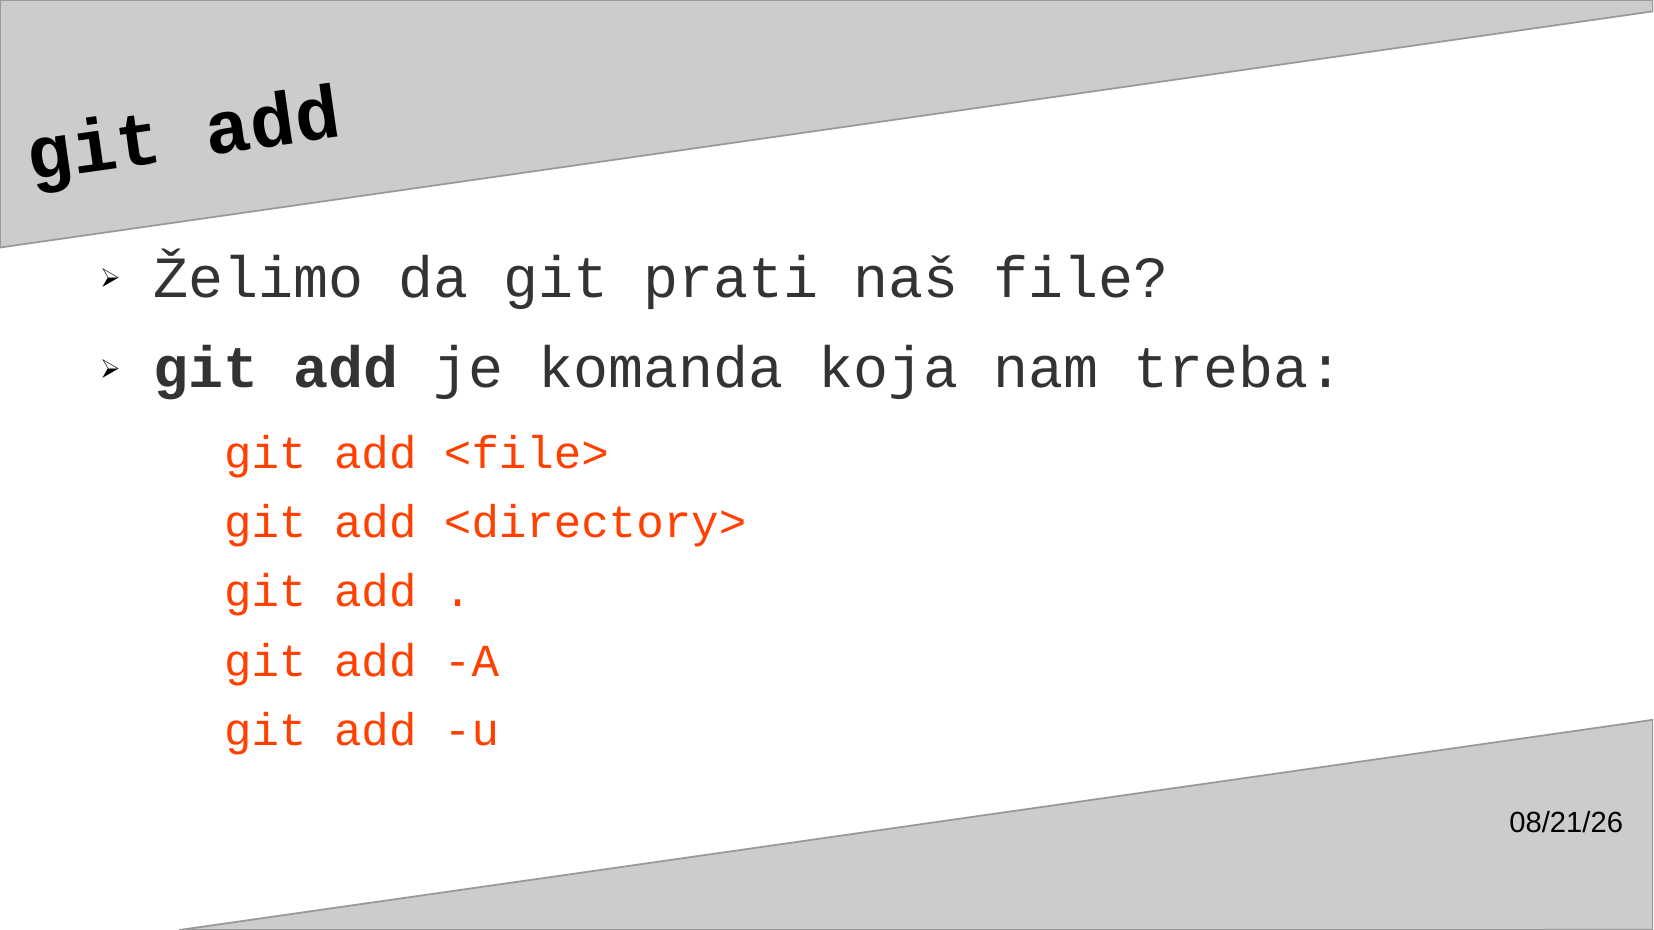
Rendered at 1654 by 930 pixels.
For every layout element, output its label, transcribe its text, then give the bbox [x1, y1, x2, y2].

list Želimo da git prati naš file? git add je komanda koja nam treba: git add <file> git add <directory> git add . git add -A git add -u [82, 248, 1538, 788]
title git add [16, 0, 1501, 239]
